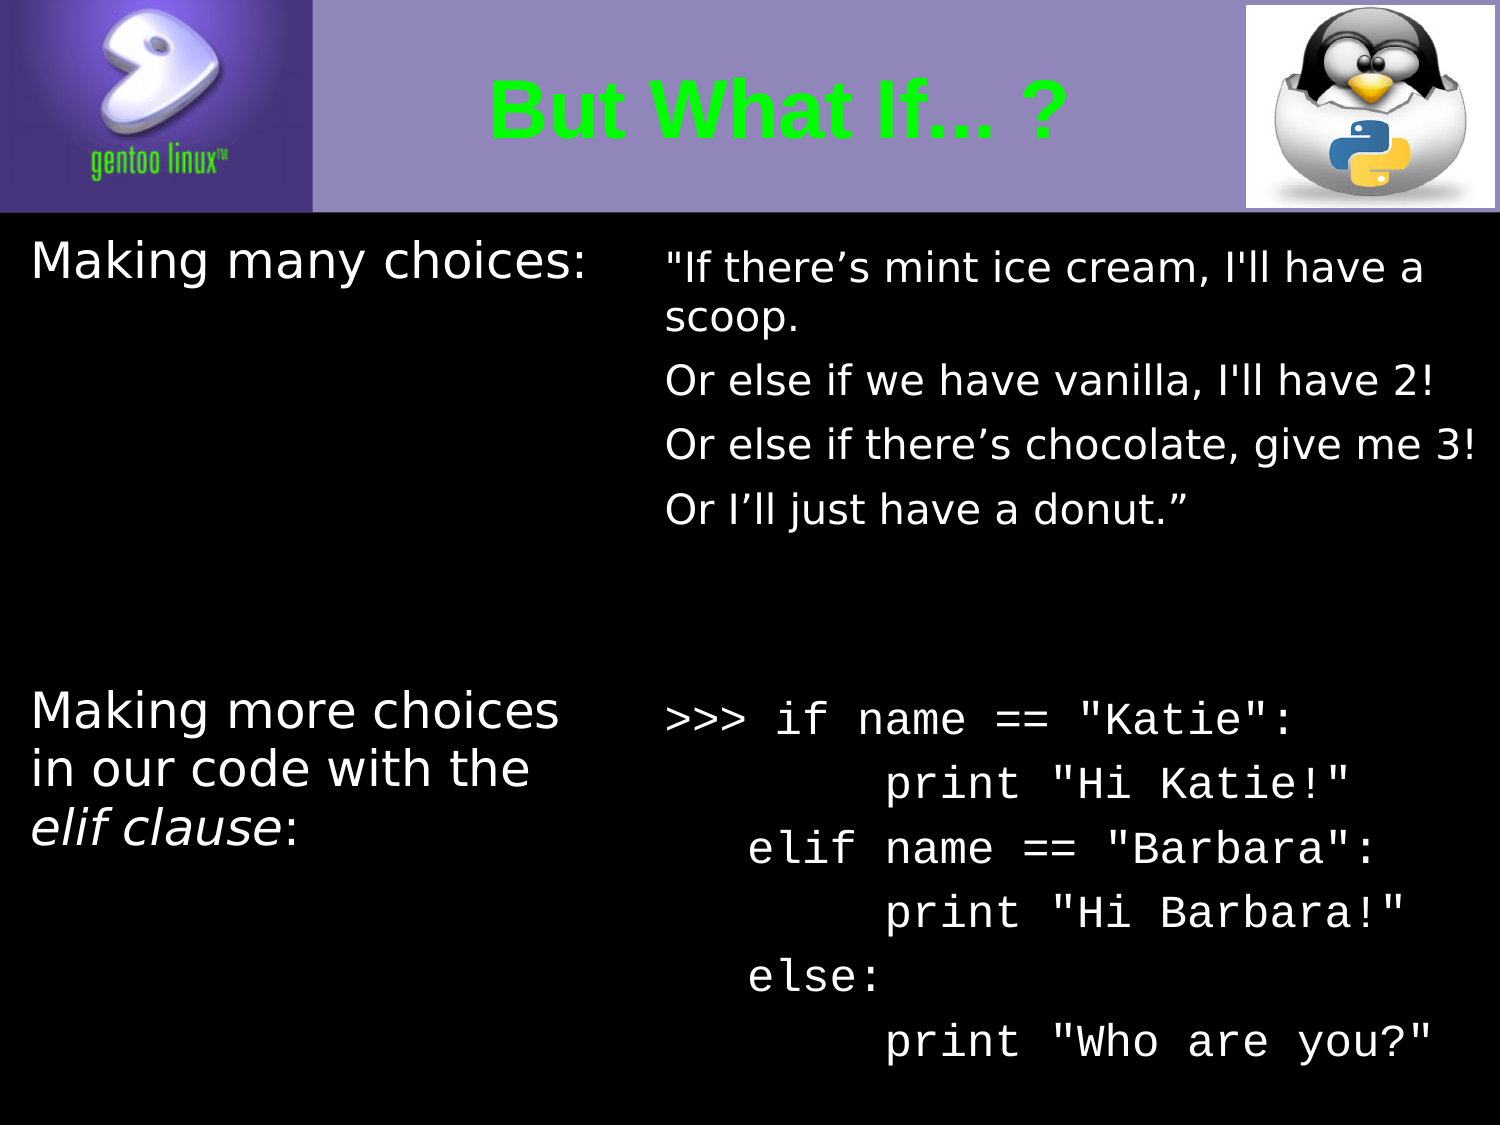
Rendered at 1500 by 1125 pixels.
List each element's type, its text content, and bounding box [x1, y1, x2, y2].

list Making many choices: Making more choices in our code with the elif clause: [11, 232, 597, 869]
title But What If... ? [324, 12, 1235, 201]
picture [0, 0, 302, 184]
list "If there’s mint ice cream, I'll have a scoop. Or else if we have vanilla, I'll have 2! Or else if there’s chocolate, give me 3! Or I’ll just have a donut.” >>> if name == "Katie": print "Hi Katie!" elif name == "Barbara": print "Hi Barbara!" else: print "Who are you?" [645, 244, 1488, 1070]
picture [1246, 5, 1495, 208]
